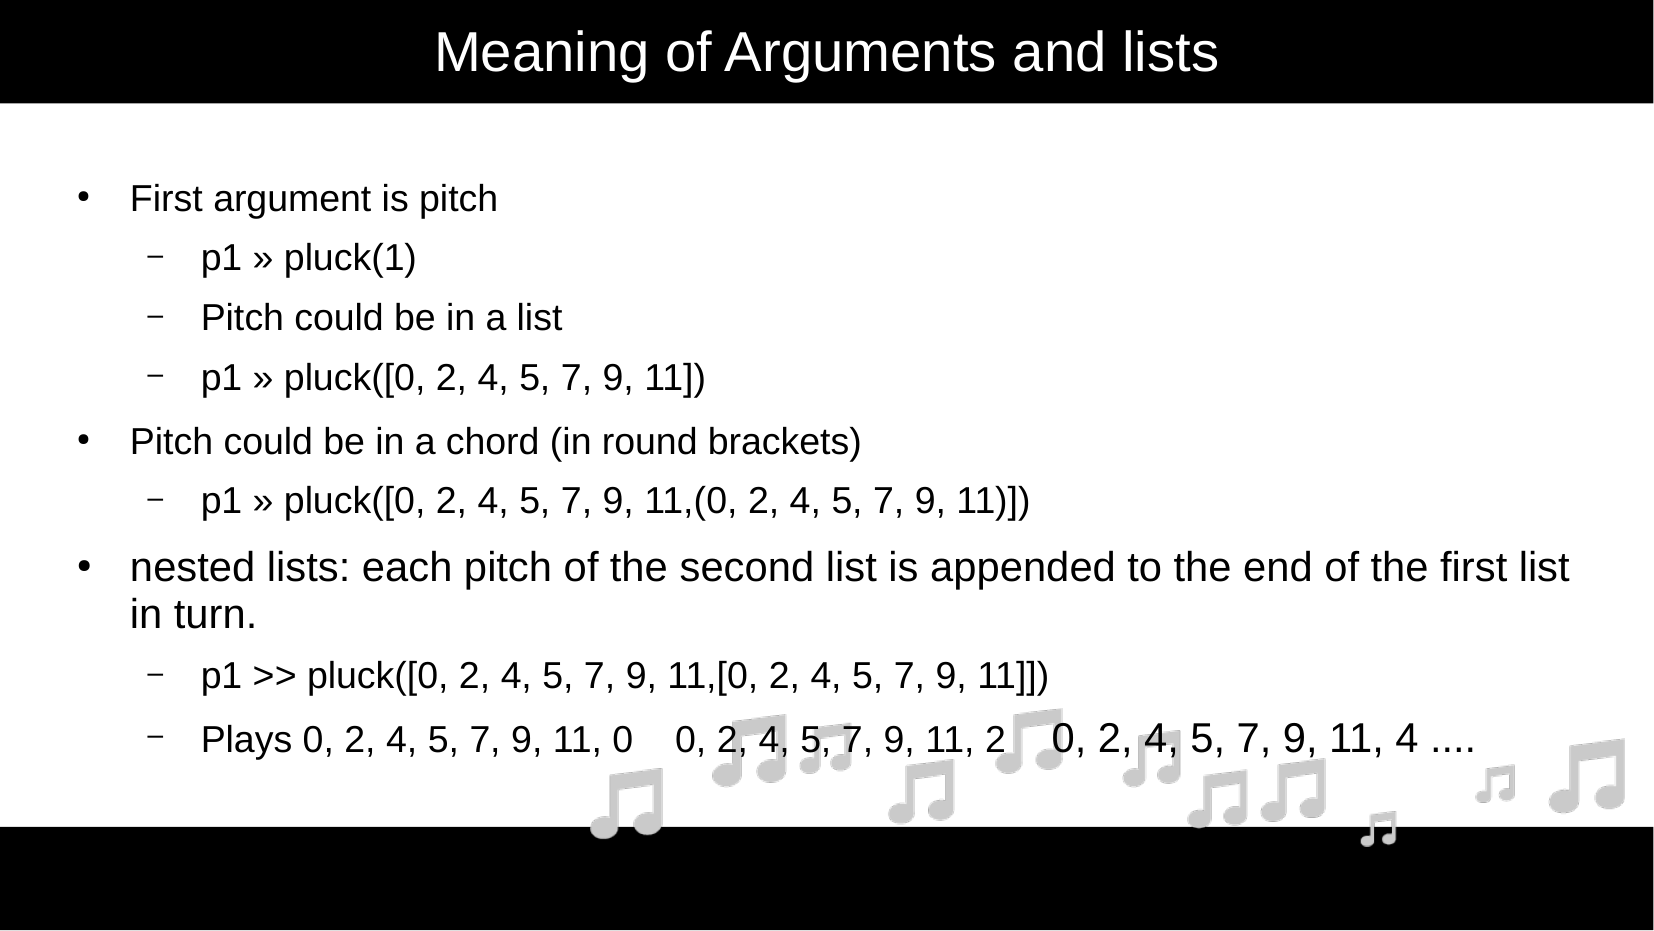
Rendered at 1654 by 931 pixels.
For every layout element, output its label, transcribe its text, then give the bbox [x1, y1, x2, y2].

title Meaning of Arguments and lists [59, 6, 1595, 98]
list First argument is pitch p1 » pluck(1) Pitch could be in a list p1 » pluck([0, 2, 4, 5, 7, 9, 11]) Pitch could be in a chord (in round brackets) p1 » pluck([0, 2, 4, 5, 7, 9, 11,(0, 2, 4, 5, 7, 9, 11)]) nested lists: each pitch of the second list is appended to the end of the first list in turn. p1 >> pluck([0, 2, 4, 5, 7, 9, 11,[0, 2, 4, 5, 7, 9, 11]]) Plays 0, 2, 4, 5, 7, 9, 11, 0 0, 2, 4, 5, 7, 9, 11, 2 0, 2, 4, 5, 7, 9, 11, 4 .... [59, 177, 1595, 761]
